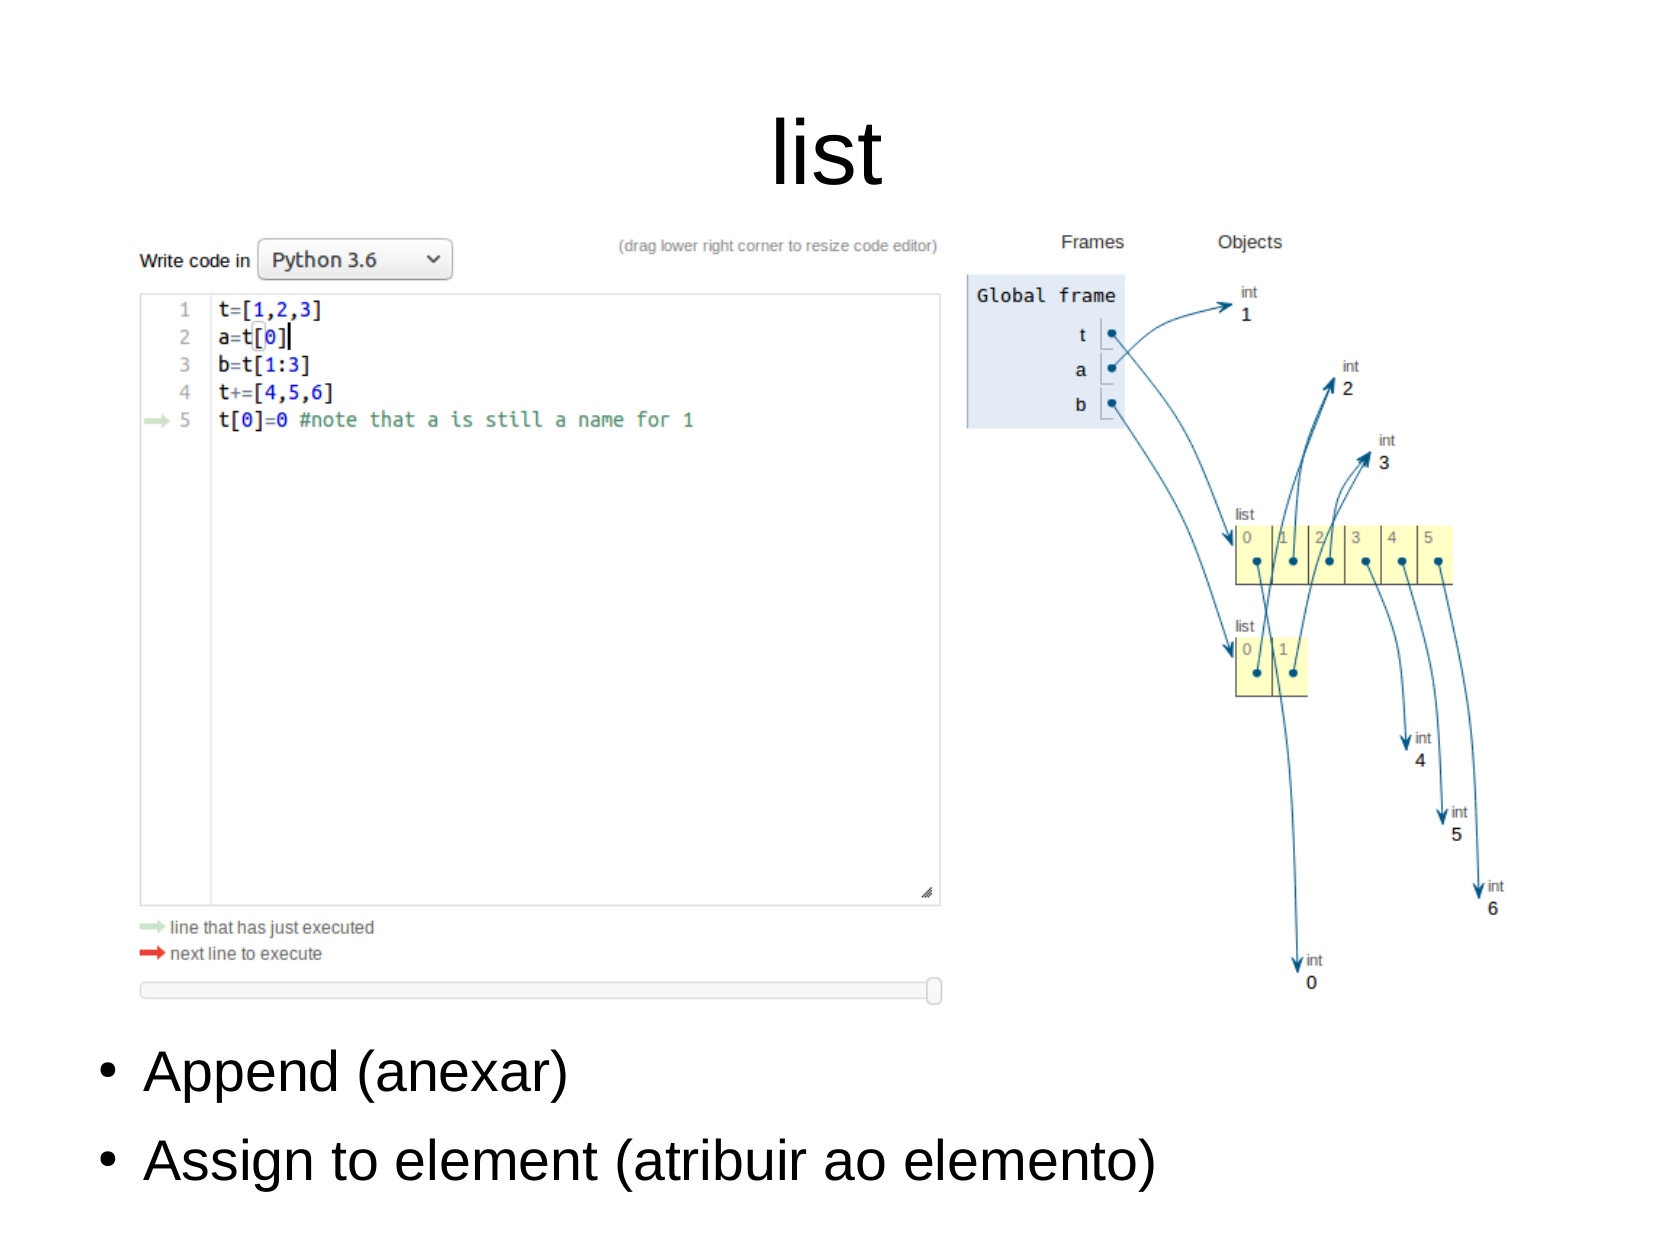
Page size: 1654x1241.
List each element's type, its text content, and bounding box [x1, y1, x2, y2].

picture [124, 218, 1530, 1008]
title list [82, 49, 1571, 257]
list Append (anexar) Assign to element (atribuir ao elemento) [82, 1039, 1571, 1193]
